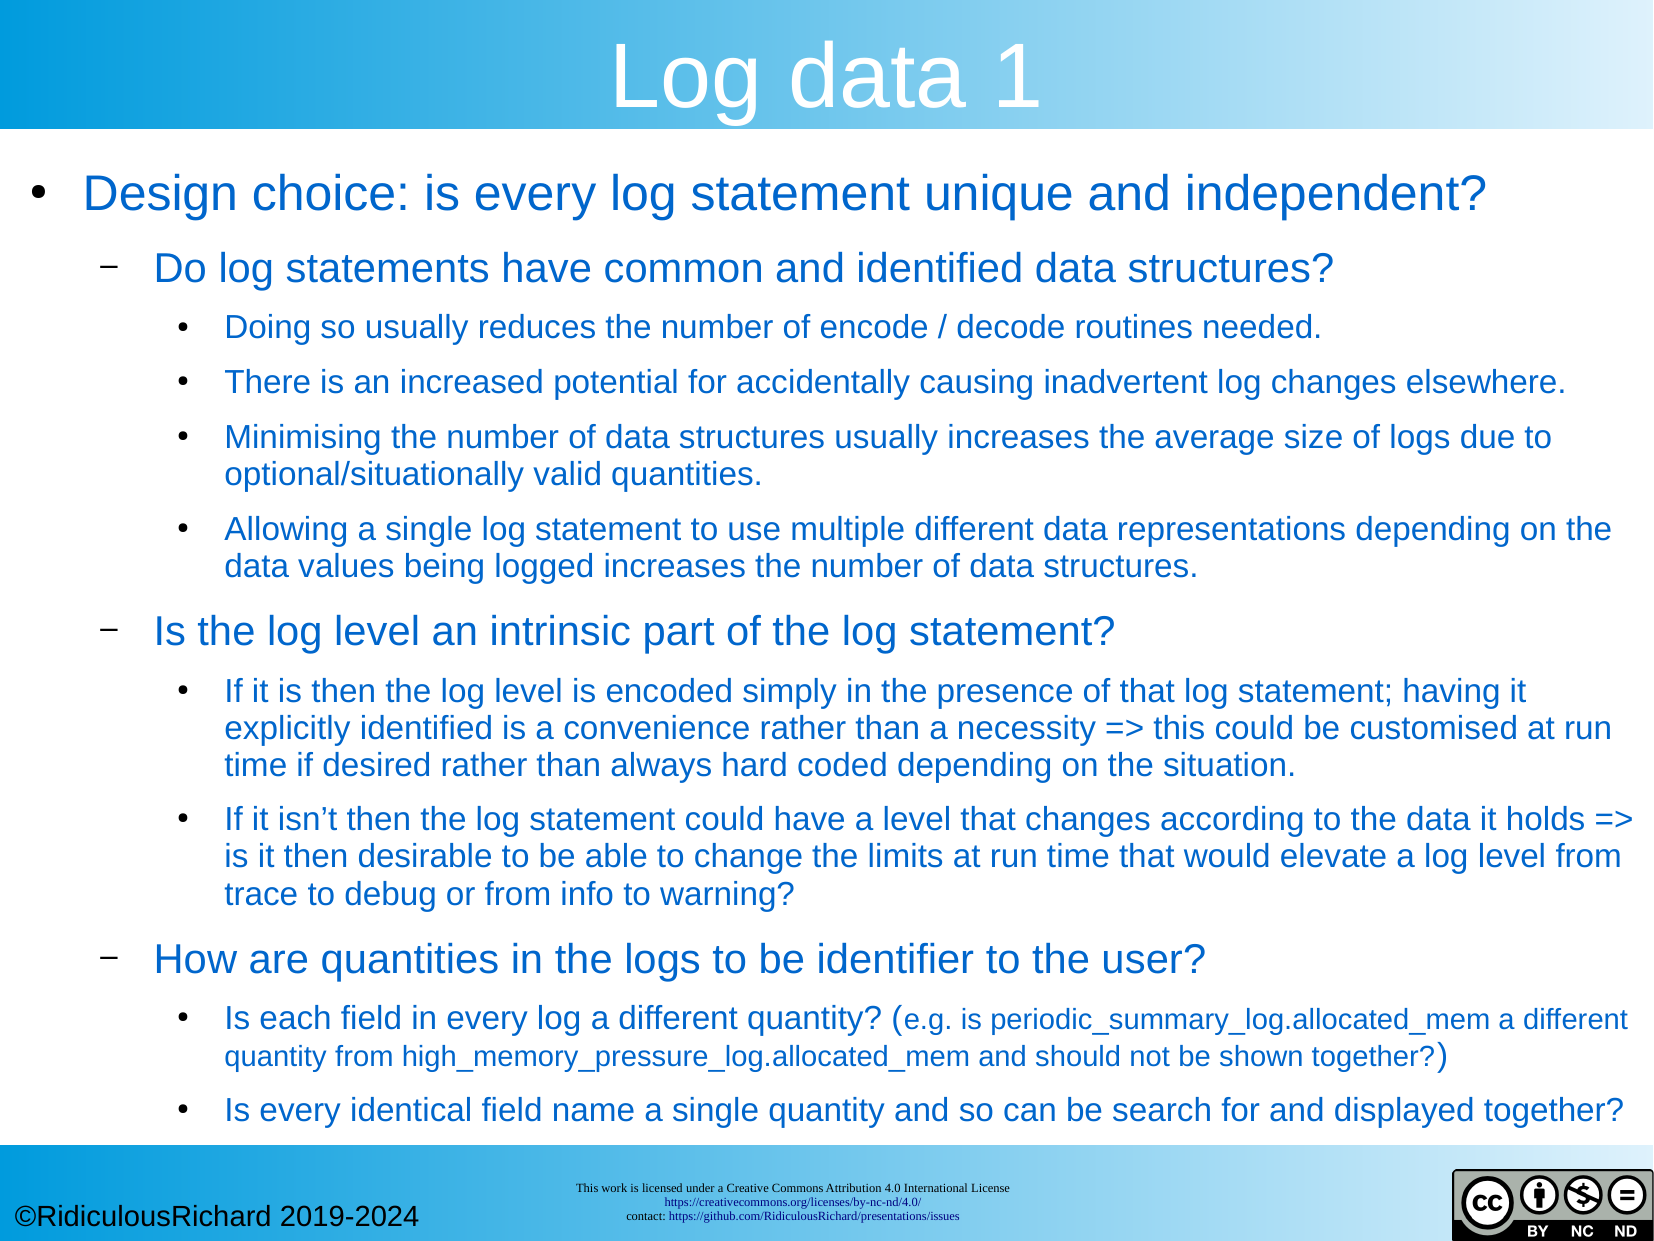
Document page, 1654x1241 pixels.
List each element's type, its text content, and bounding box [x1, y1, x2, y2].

list Design choice: is every log statement unique and independent? Do log statements have common and identified data structures? Doing so usually reduces the number of encode / decode routines needed. There is an increased potential for accidentally causing inadvertent log changes elsewhere. Minimising the number of data structures usually increases the average size of logs due to optional/situationally valid quantities. Allowing a single log statement to use multiple different data representations depending on the data values being logged increases the number of data structures. Is the log level an intrinsic part of the log statement? If it is then the log level is encoded simply in the presence of that log statement; having it explicitly identified is a convenience rather than a necessity => this could be customised at run time if desired rather than always hard coded depending on the situation. If it isn’t then the log statement could have a level that changes according to the data it holds => is it then desirable to be able to change the limits at run time that would elevate a log level from trace to debug or from info to warning? How are quantities in the logs to be identifier to the user? Is each field in every log a different quantity? (e.g. is periodic_summary_log.allocated_mem a different quantity from high_memory_pressure_log.allocated_mem and should not be shown together?) Is every identical field name a single quantity and so can be search for and displayed together? [11, 165, 1642, 1146]
picture [1452, 1169, 1654, 1241]
title Log data 1 [82, 23, 1571, 129]
picture [138, 1146, 142, 1241]
